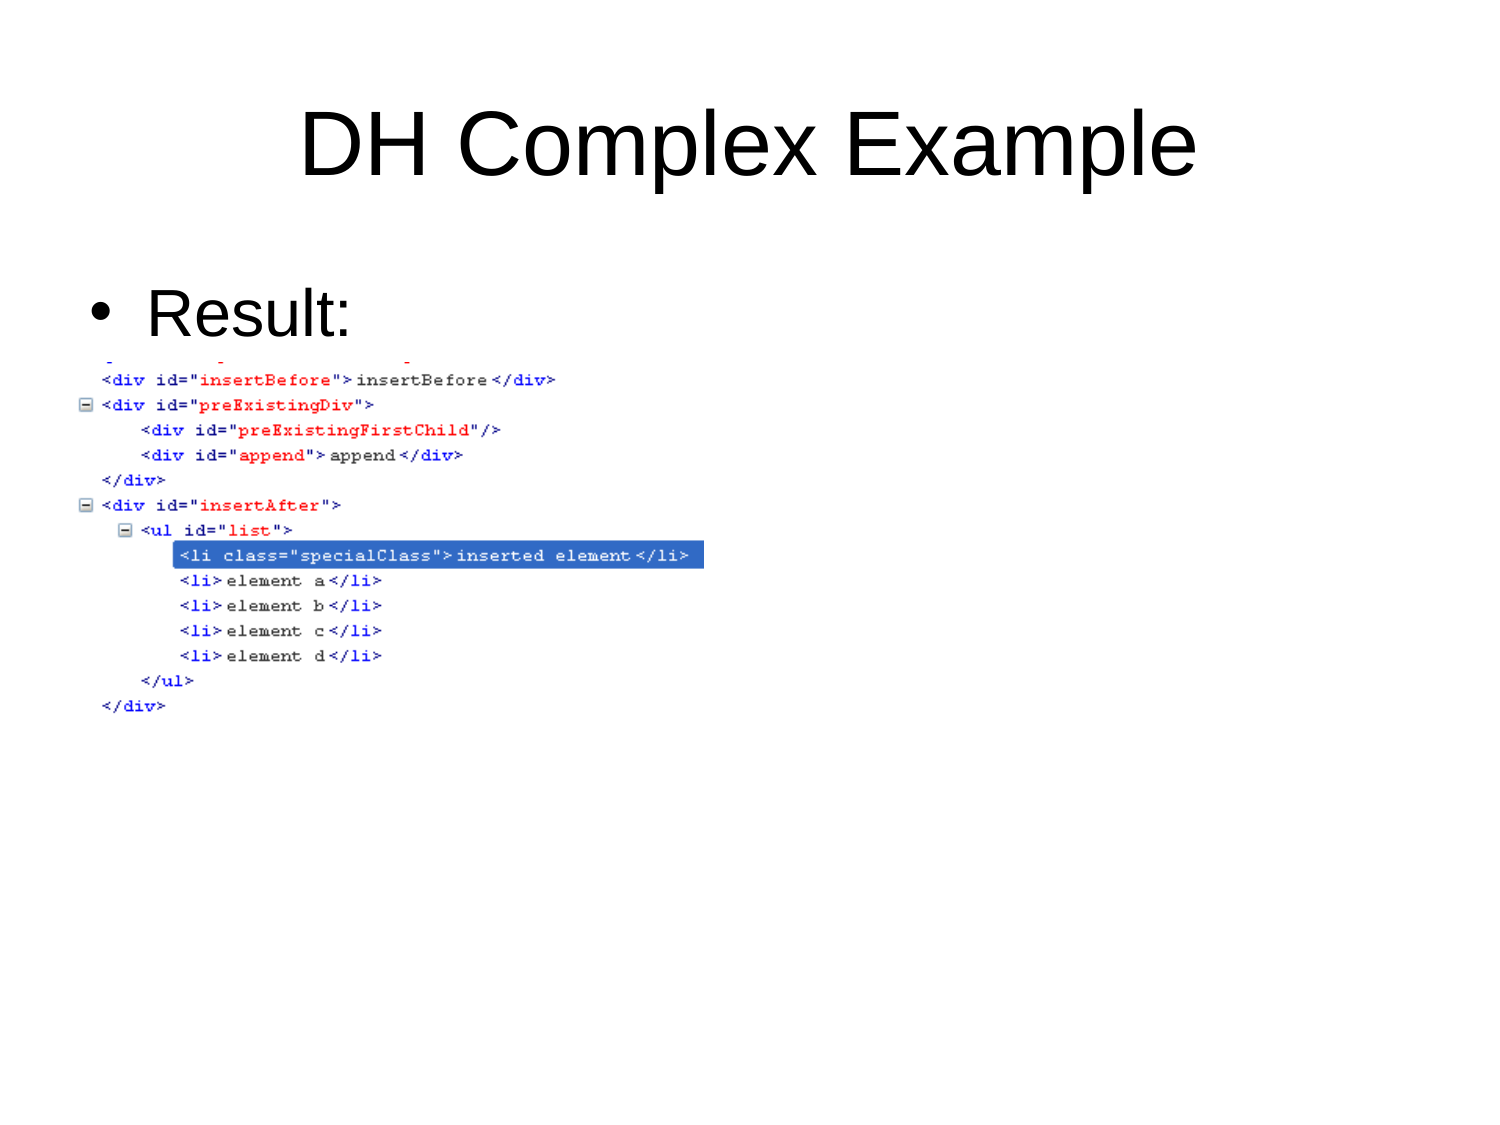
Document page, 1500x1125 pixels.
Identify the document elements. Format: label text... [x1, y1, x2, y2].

title DH Complex Example [75, 45, 1426, 233]
picture [62, 362, 704, 721]
list Result: [75, 262, 1426, 1006]
